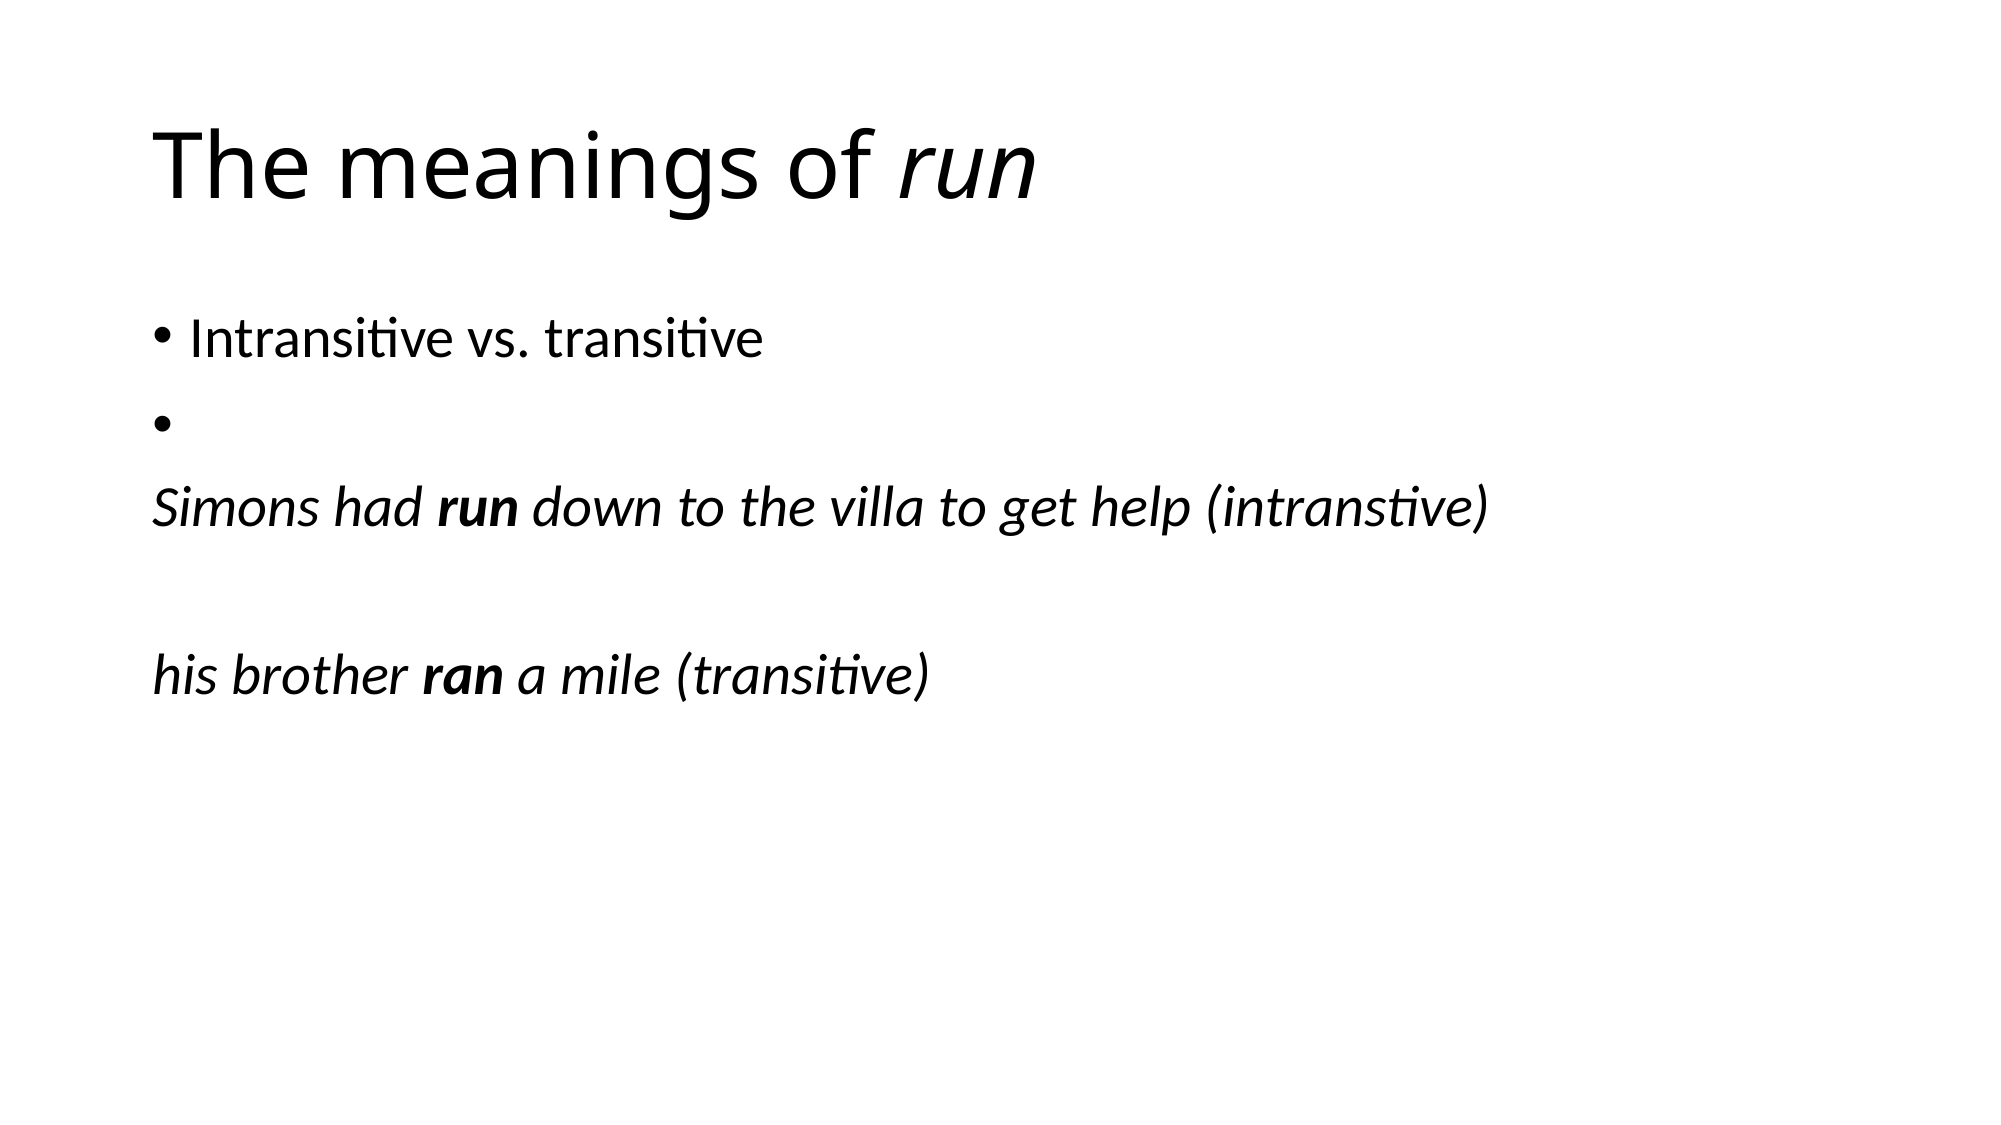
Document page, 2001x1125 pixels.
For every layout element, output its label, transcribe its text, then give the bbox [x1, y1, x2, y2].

title The meanings of run [137, 59, 1863, 278]
list Intransitive vs. transitive Simons had run down to the villa to get help (intranstive) his brother ran a mile (transitive) [137, 299, 1863, 1014]
